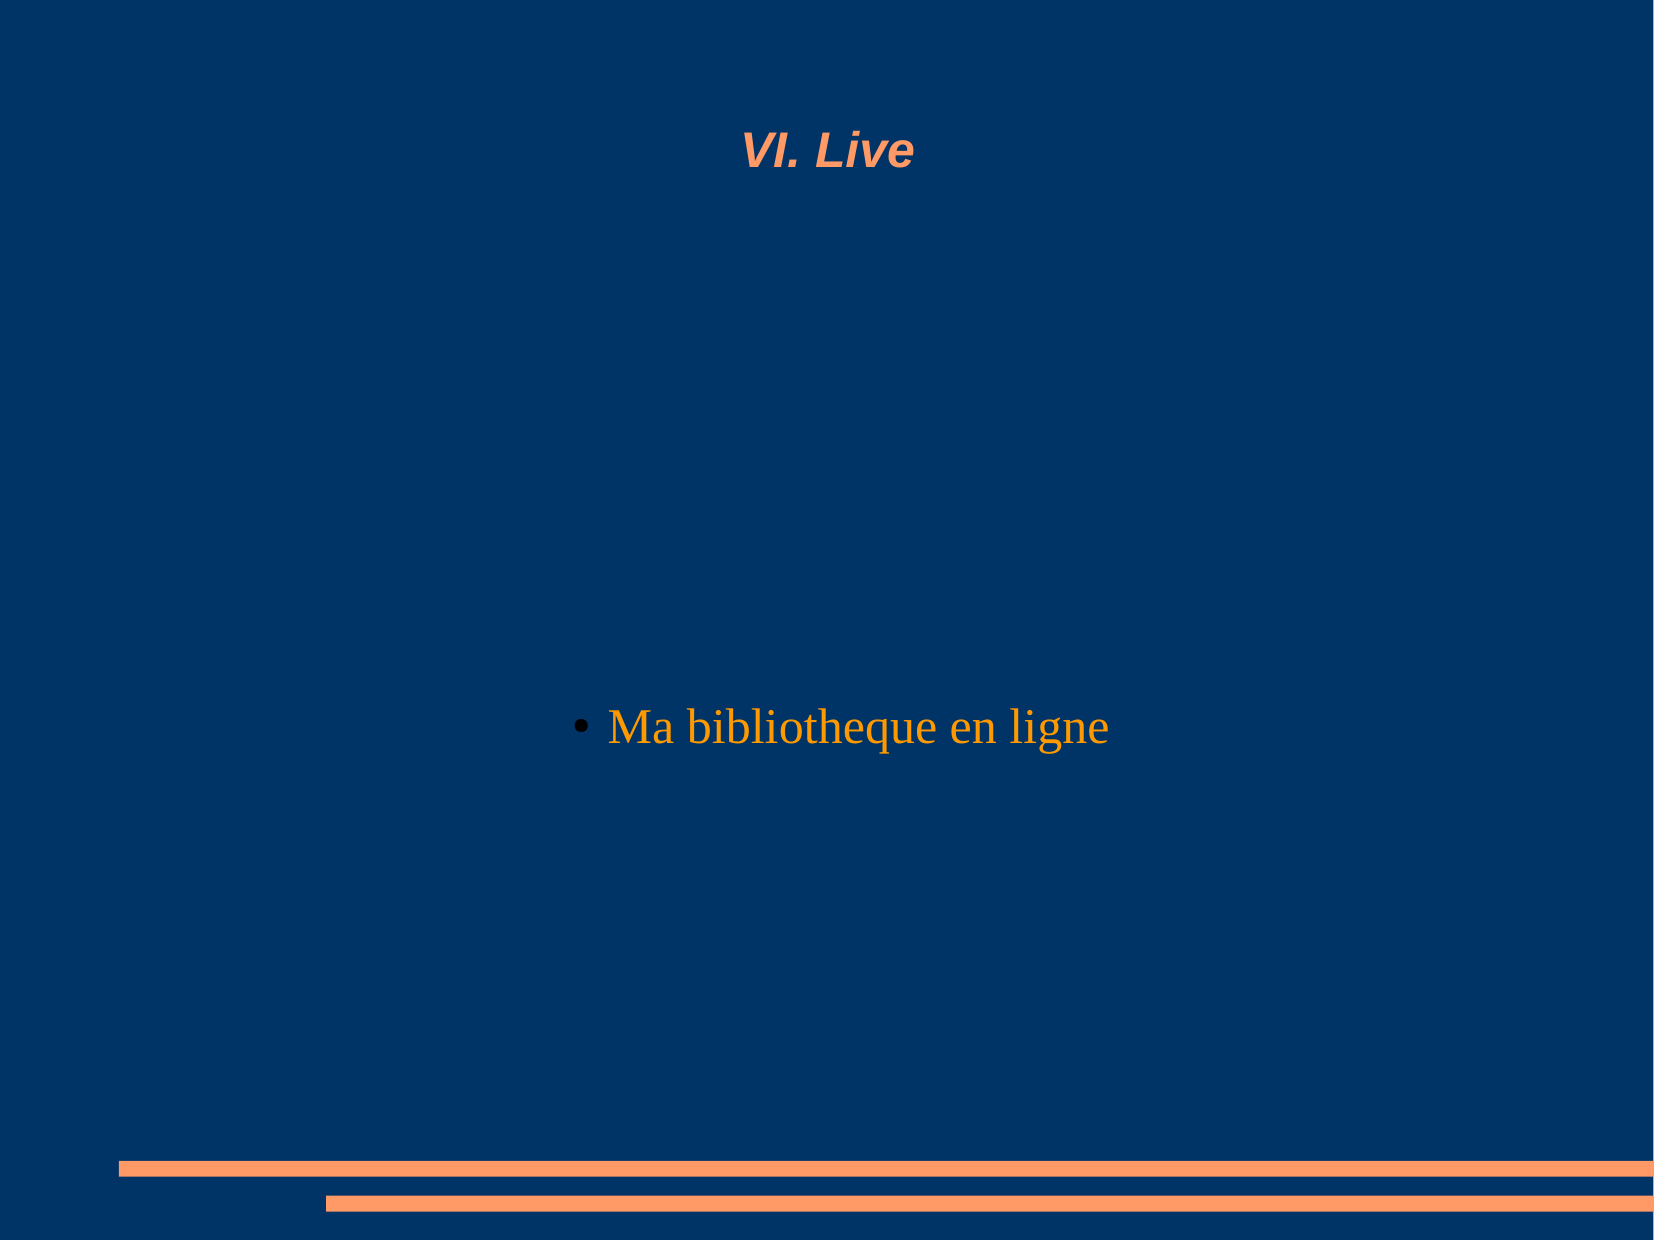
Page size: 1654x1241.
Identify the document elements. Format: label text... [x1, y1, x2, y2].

title VI. Live [121, 46, 1534, 254]
subtitle Ma bibliotheque en ligne [121, 322, 1561, 1132]
